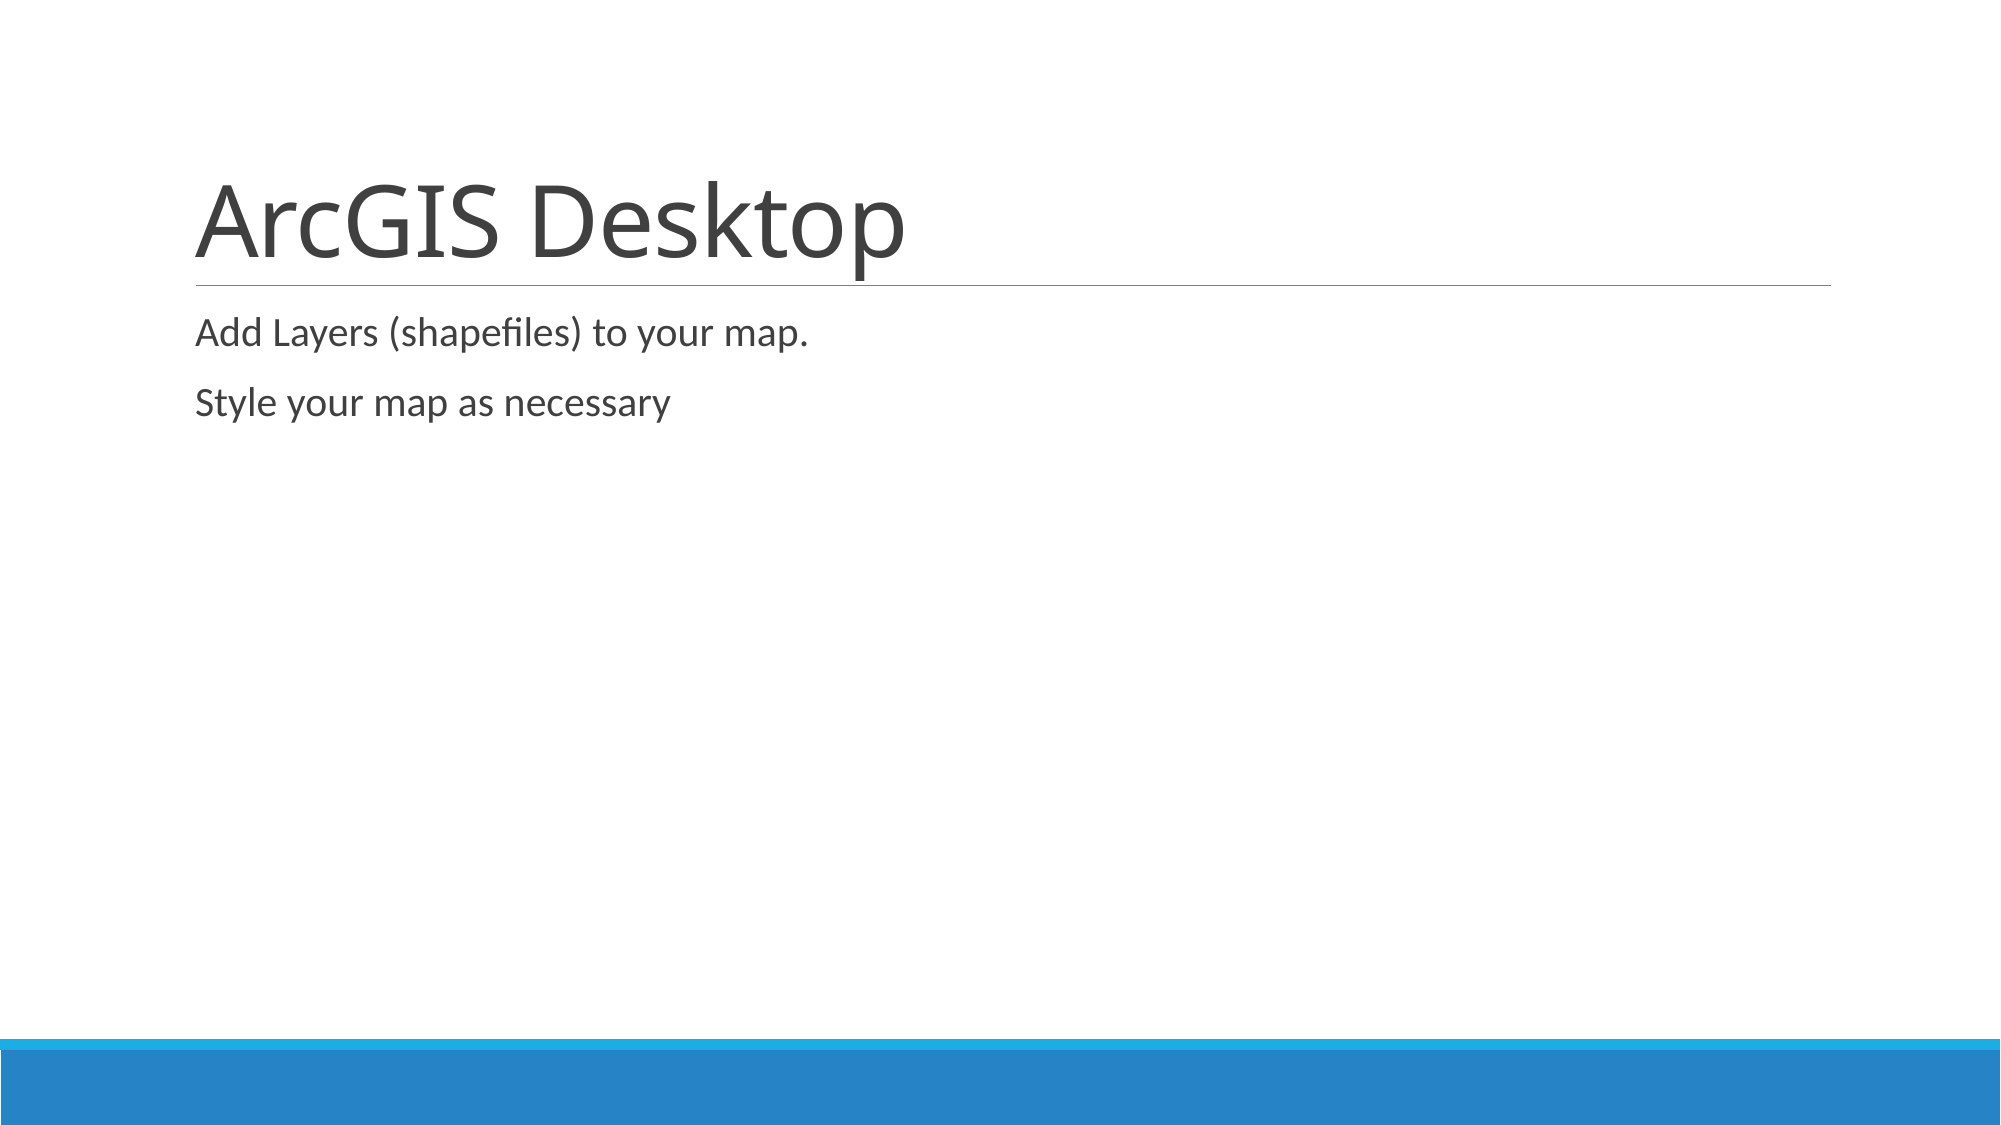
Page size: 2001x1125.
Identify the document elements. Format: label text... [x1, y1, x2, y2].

title ArcGIS Desktop [180, 47, 1831, 286]
list Add Layers (shapefiles) to your map. Style your map as necessary [180, 302, 1831, 963]
